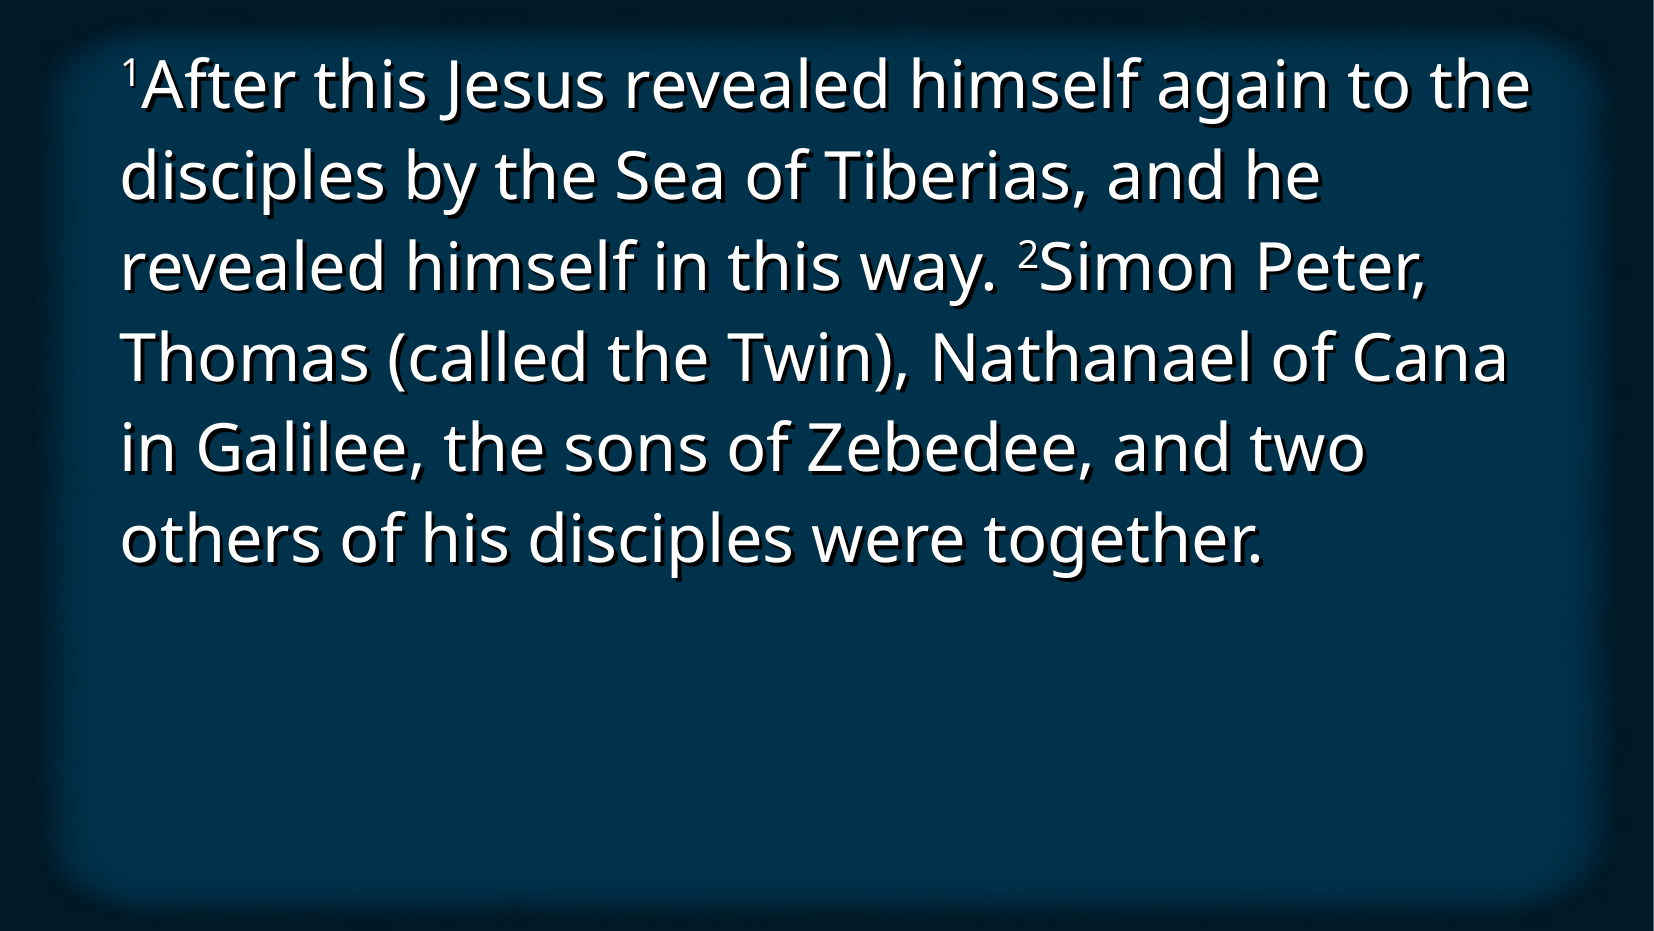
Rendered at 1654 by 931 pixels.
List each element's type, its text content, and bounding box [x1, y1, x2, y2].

picture [0, 0, 1654, 931]
text_box 1After this Jesus revealed himself again to the disciples by the Sea of Tiberias, and he revealed himself in this way. 2Simon Peter, Thomas (called the Twin), Nathanael of Cana in Galilee, the sons of Zebedee, and two others of his disciples were together. [105, 30, 1561, 578]
